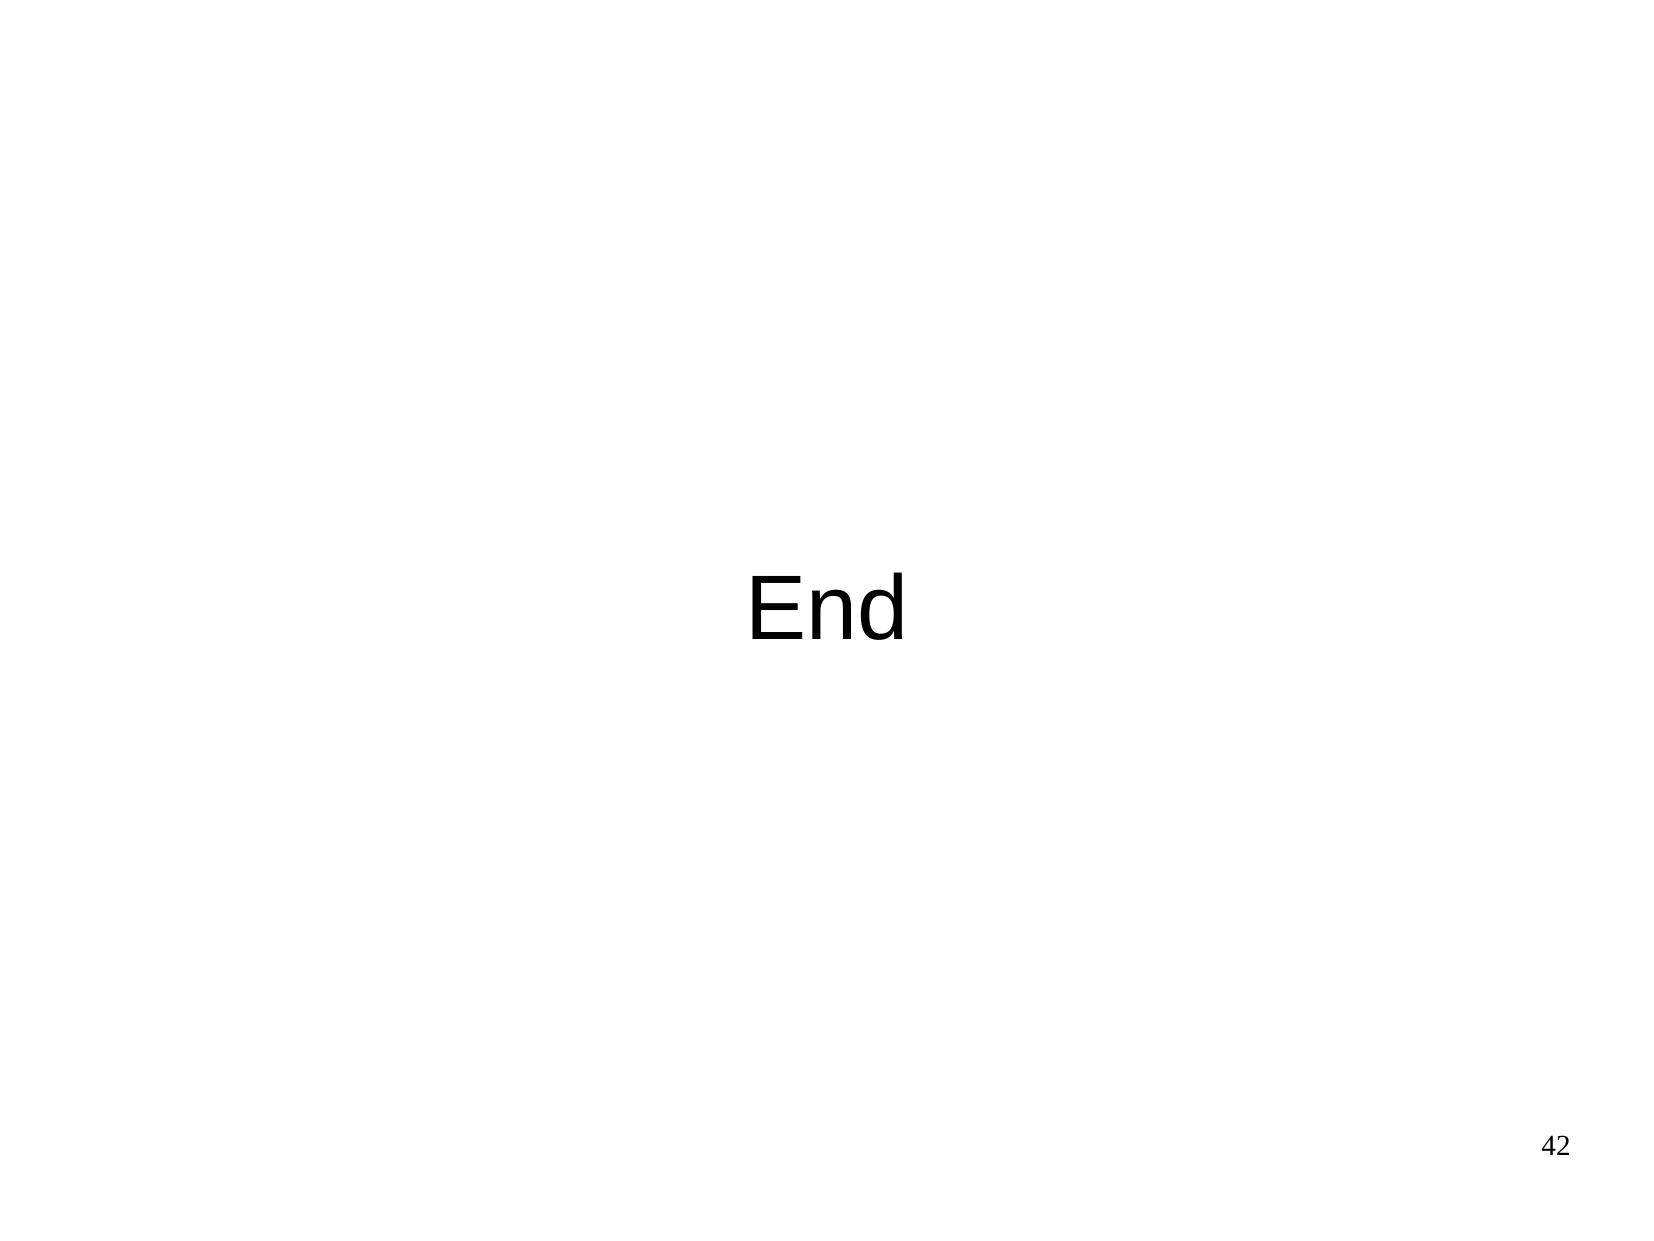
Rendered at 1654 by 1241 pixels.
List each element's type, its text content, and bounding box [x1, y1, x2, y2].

title End [82, 504, 1571, 712]
